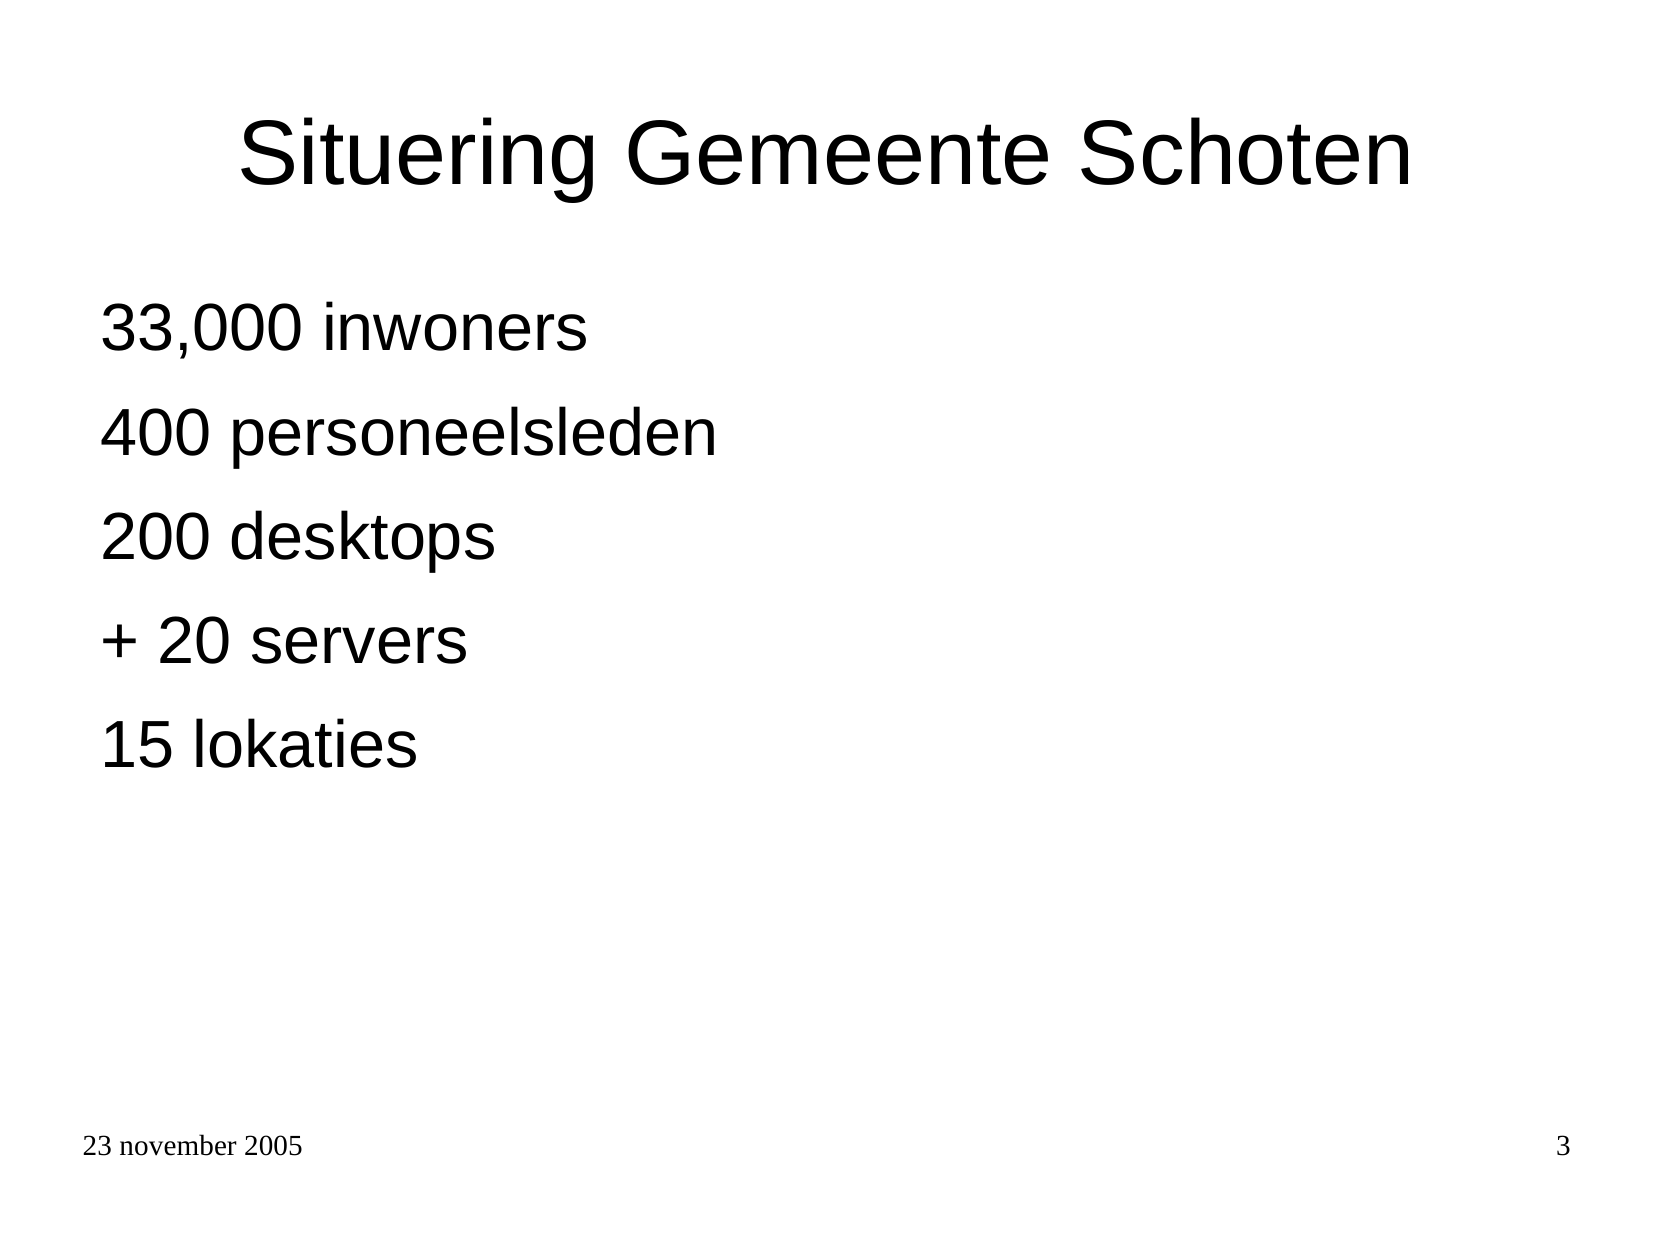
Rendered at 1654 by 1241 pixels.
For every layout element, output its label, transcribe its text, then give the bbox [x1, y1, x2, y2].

list 33,000 inwoners 400 personeelsleden 200 desktops + 20 servers 15 lokaties [82, 290, 1571, 1109]
title Situering Gemeente Schoten [82, 49, 1571, 257]
